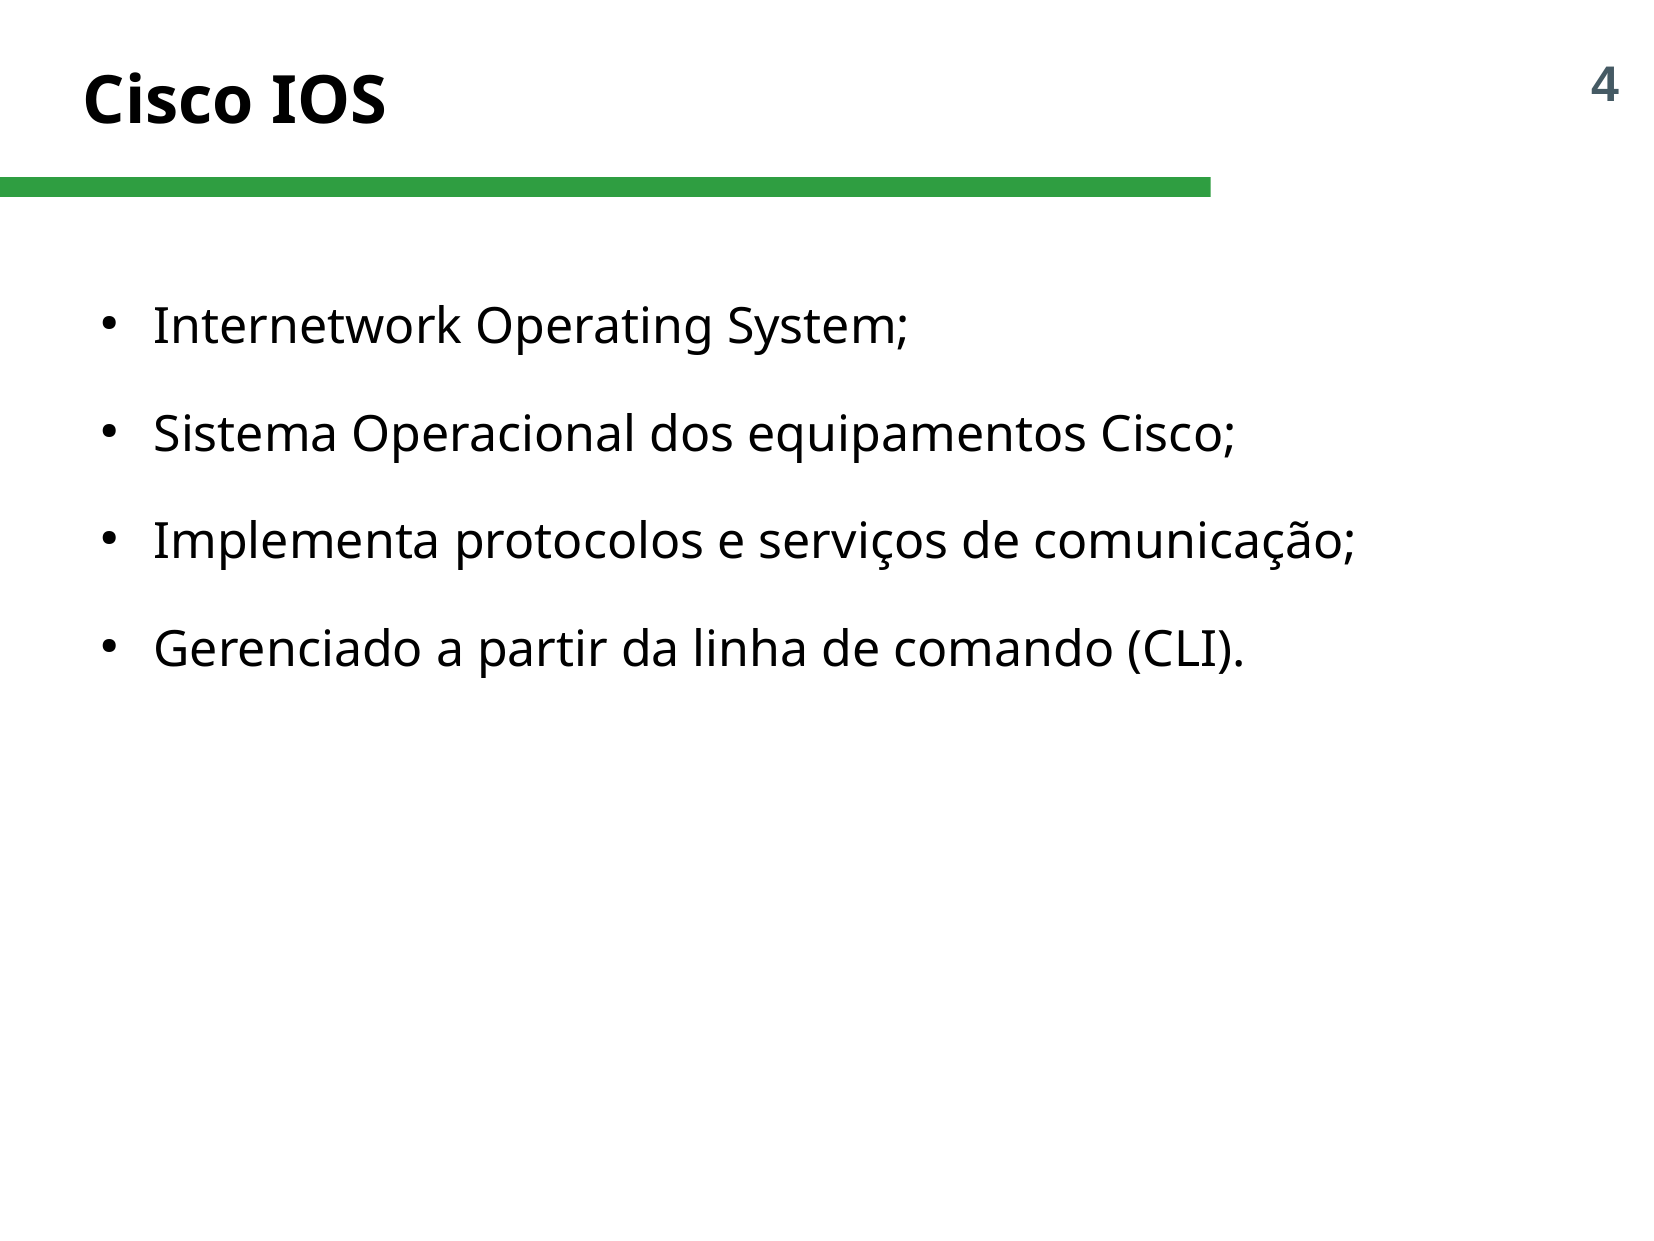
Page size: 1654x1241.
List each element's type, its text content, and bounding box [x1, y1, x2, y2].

title Cisco IOS [82, 0, 1152, 202]
list Internetwork Operating System; Sistema Operacional dos equipamentos Cisco; Implementa protocolos e serviços de comunicação; Gerenciado a partir da linha de comando (CLI). [82, 290, 1571, 1211]
